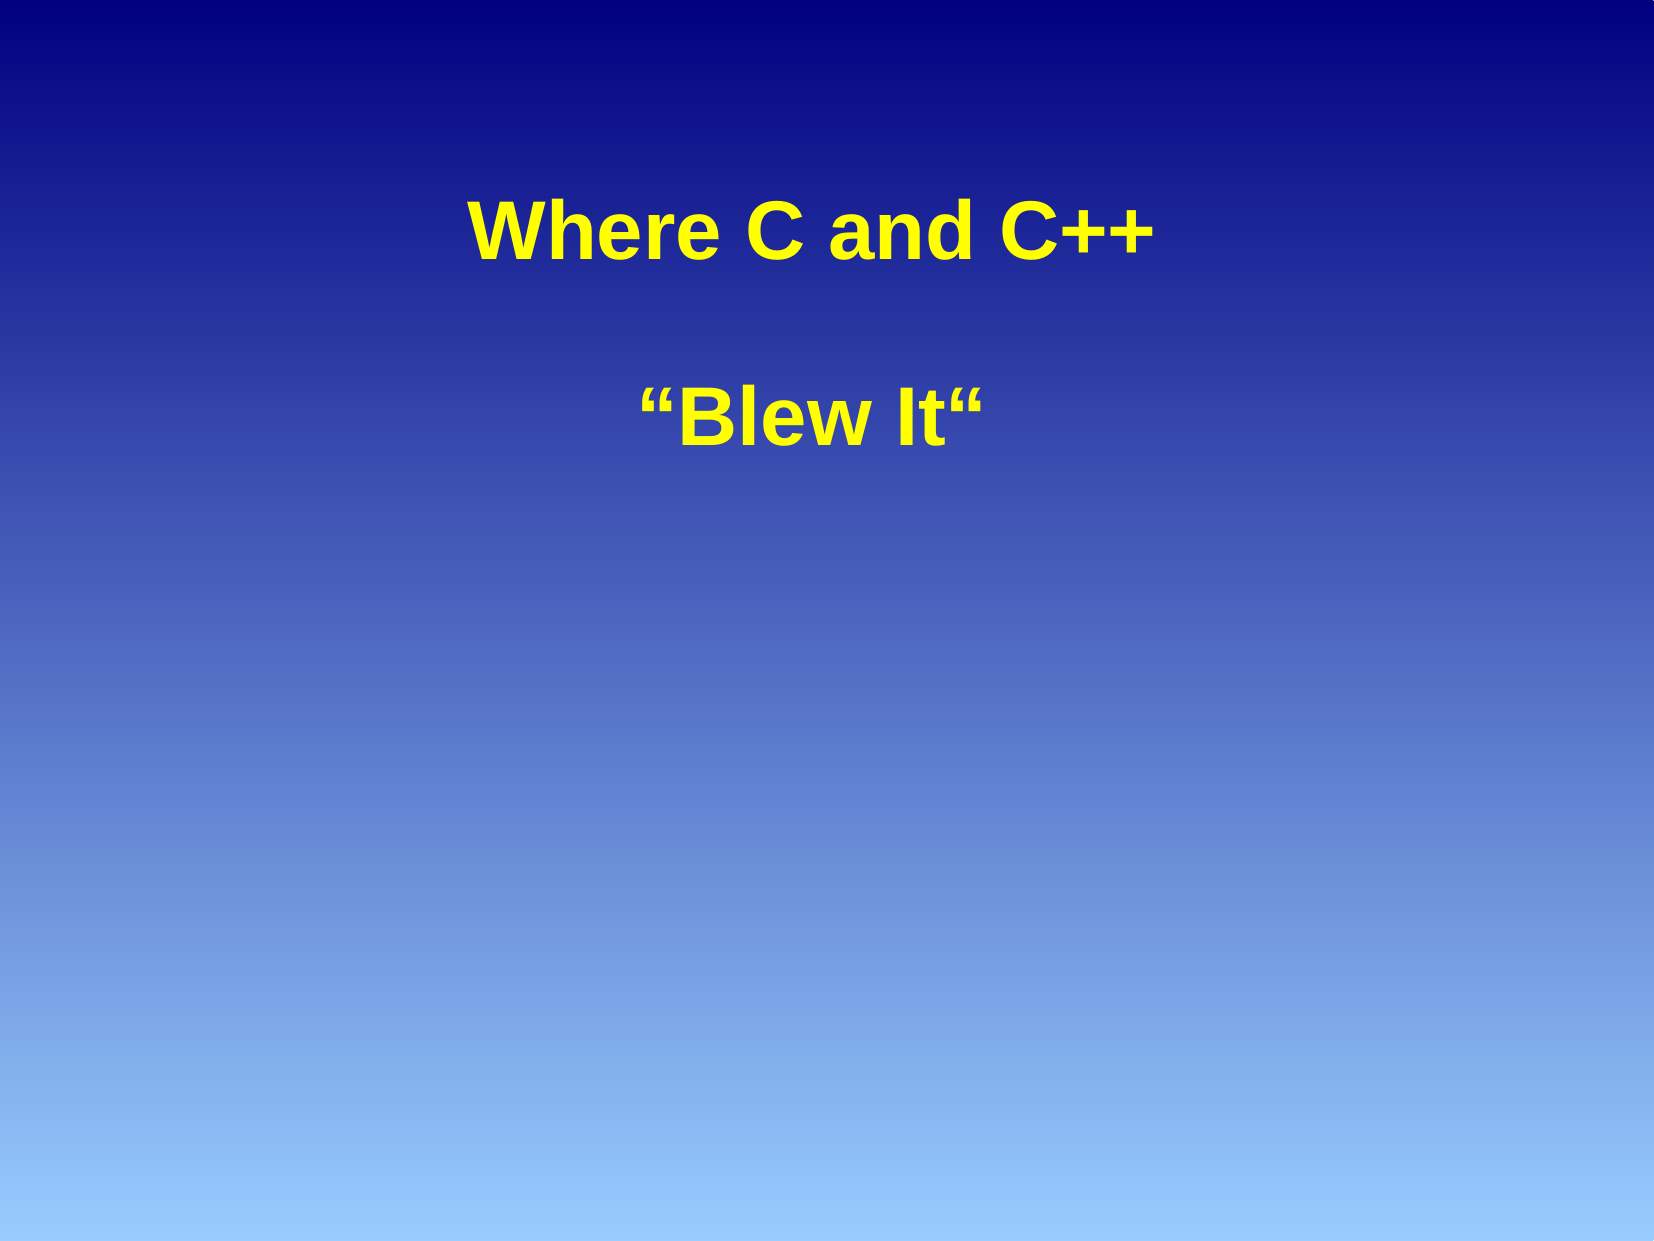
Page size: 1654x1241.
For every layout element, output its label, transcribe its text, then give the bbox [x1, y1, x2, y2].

text_box Where C and C++ “Blew It“ [324, 177, 1300, 472]
